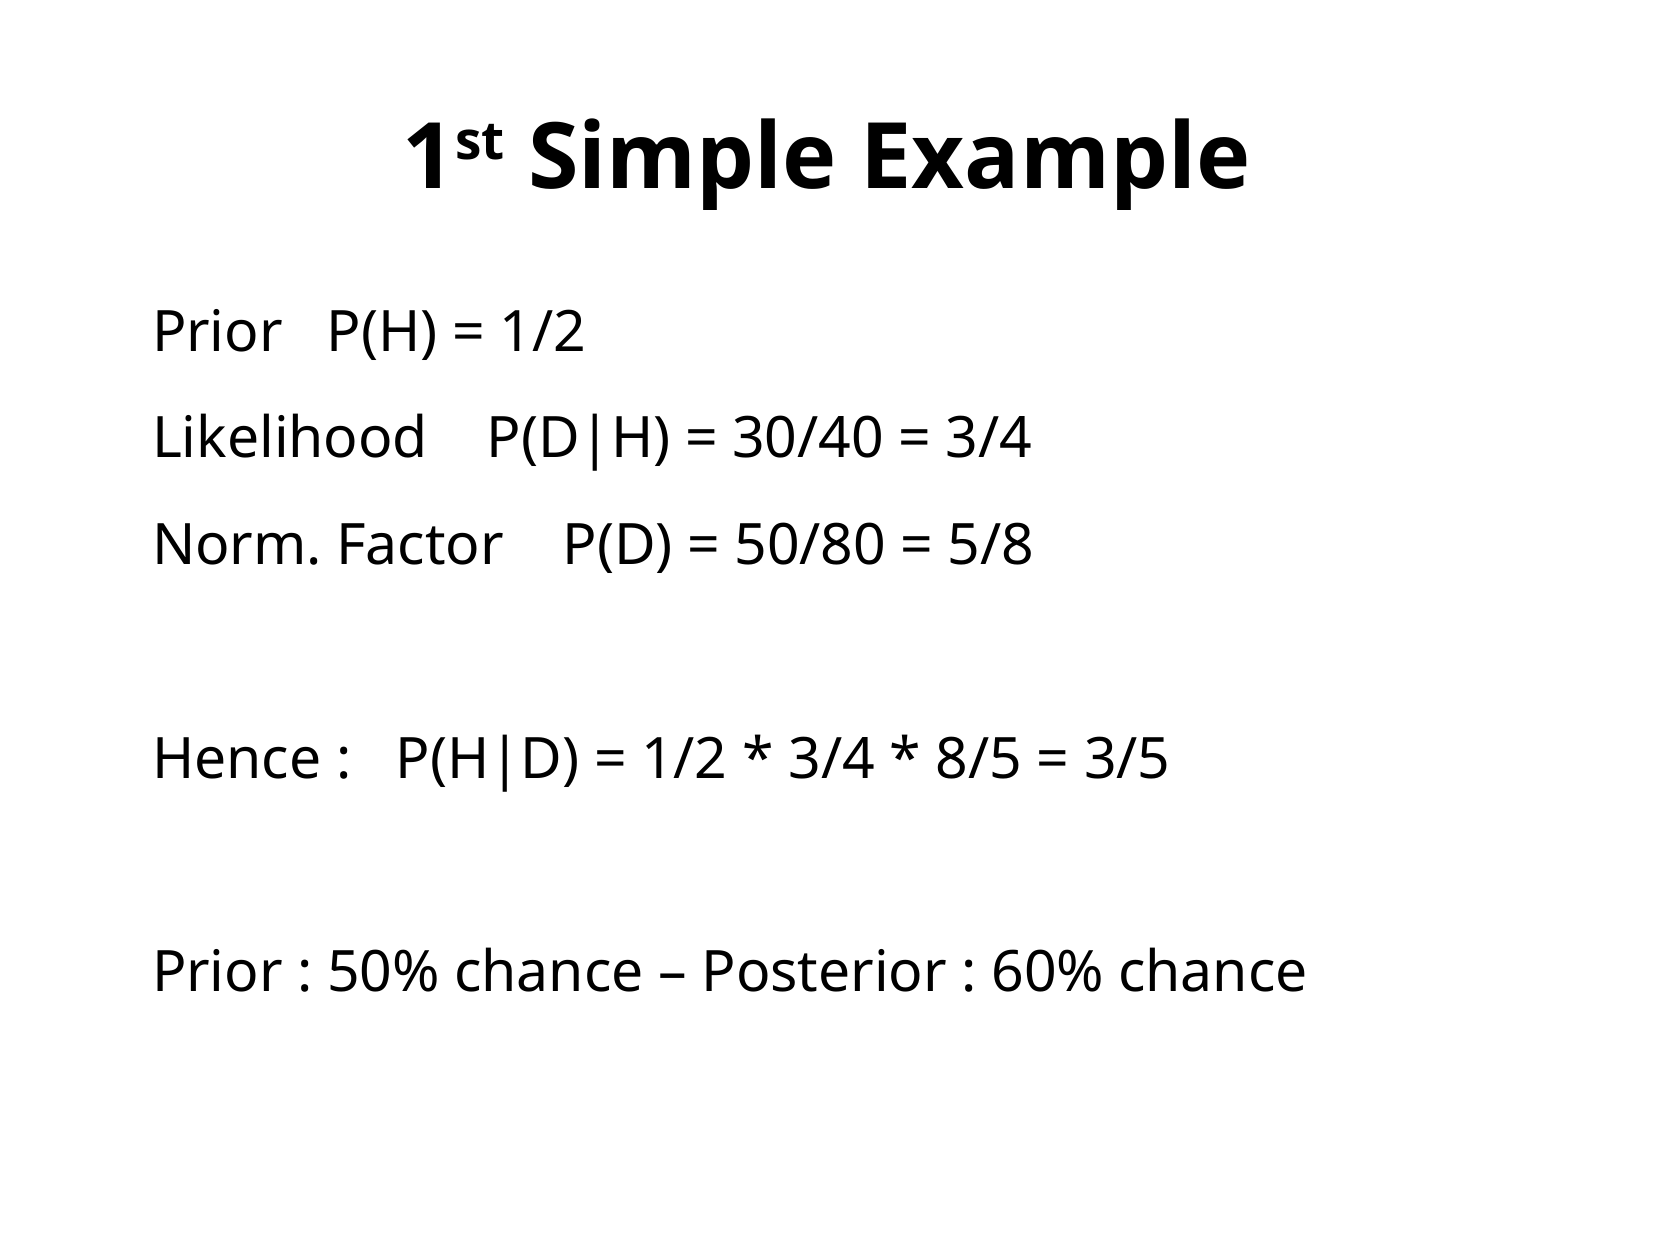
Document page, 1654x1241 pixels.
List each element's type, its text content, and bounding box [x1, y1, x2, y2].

list Prior P(H) = 1/2 Likelihood P(D|H) = 30/40 = 3/4 Norm. Factor P(D) = 50/80 = 5/8 Hence : P(H|D) = 1/2 * 3/4 * 8/5 = 3/5 Prior : 50% chance – Posterior : 60% chance [82, 290, 1571, 1010]
title 1st Simple Example [82, 49, 1571, 257]
